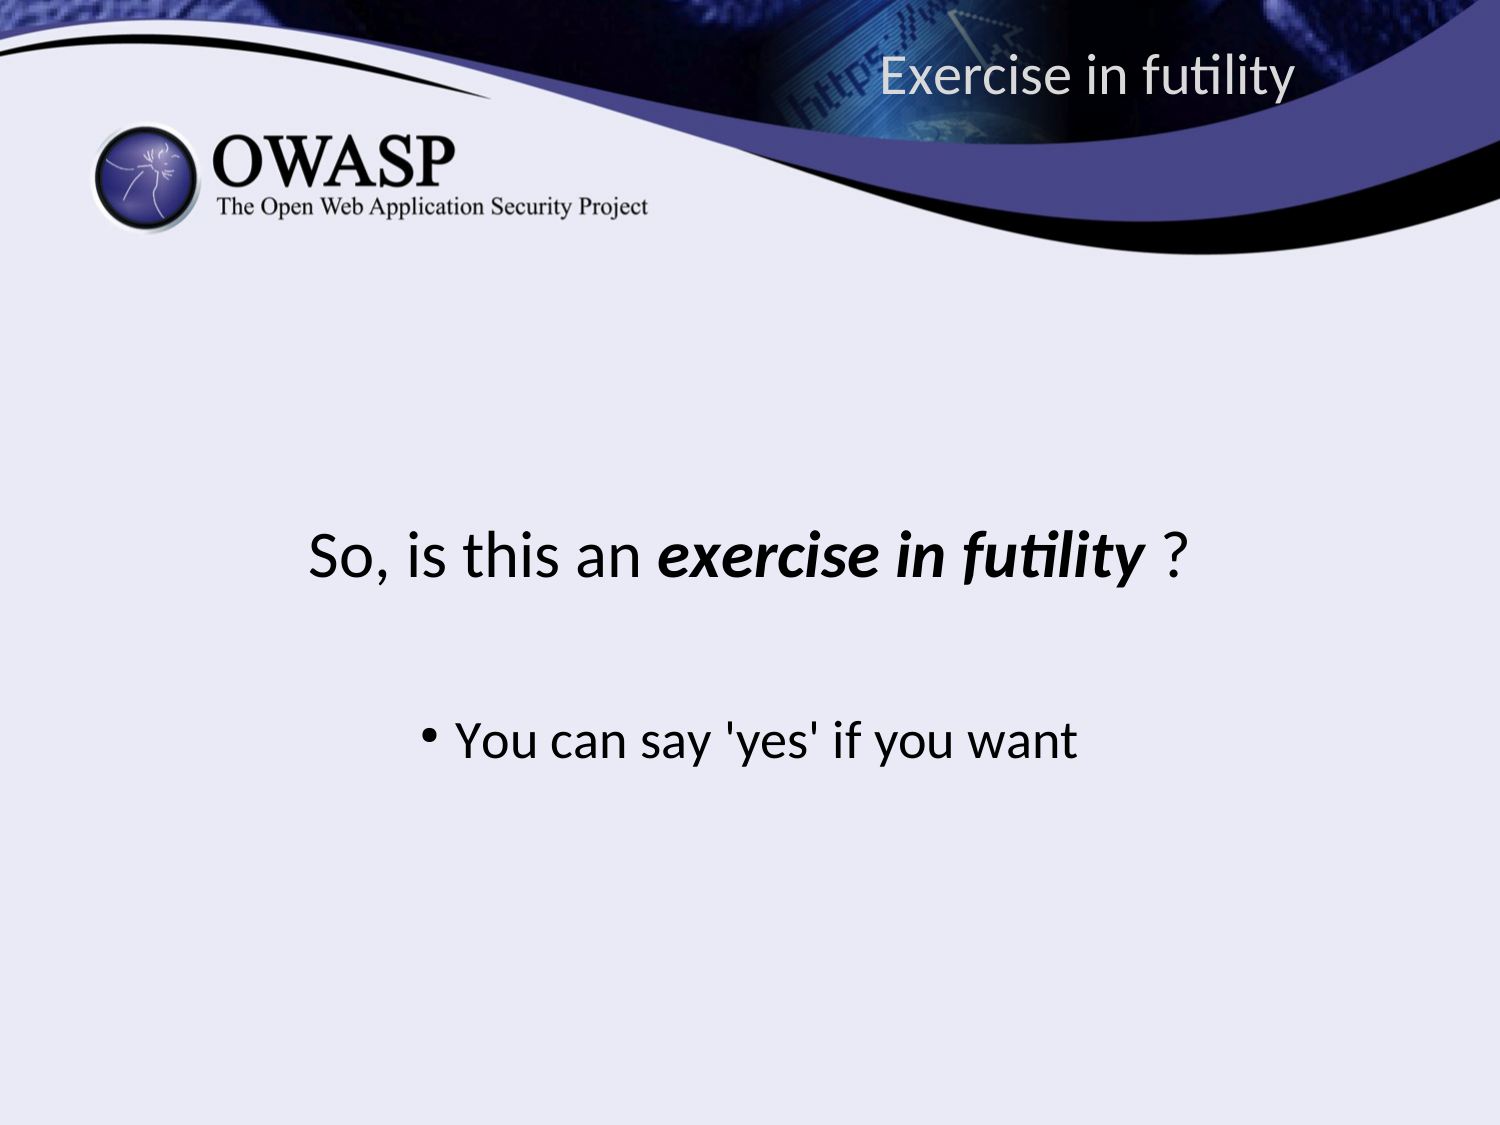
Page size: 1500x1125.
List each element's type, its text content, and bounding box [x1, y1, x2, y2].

picture [0, 0, 1500, 1125]
subtitle So, is this an exercise in futility ? You can say 'yes' if you want [75, 262, 1426, 1018]
title Exercise in futility [699, 0, 1476, 149]
